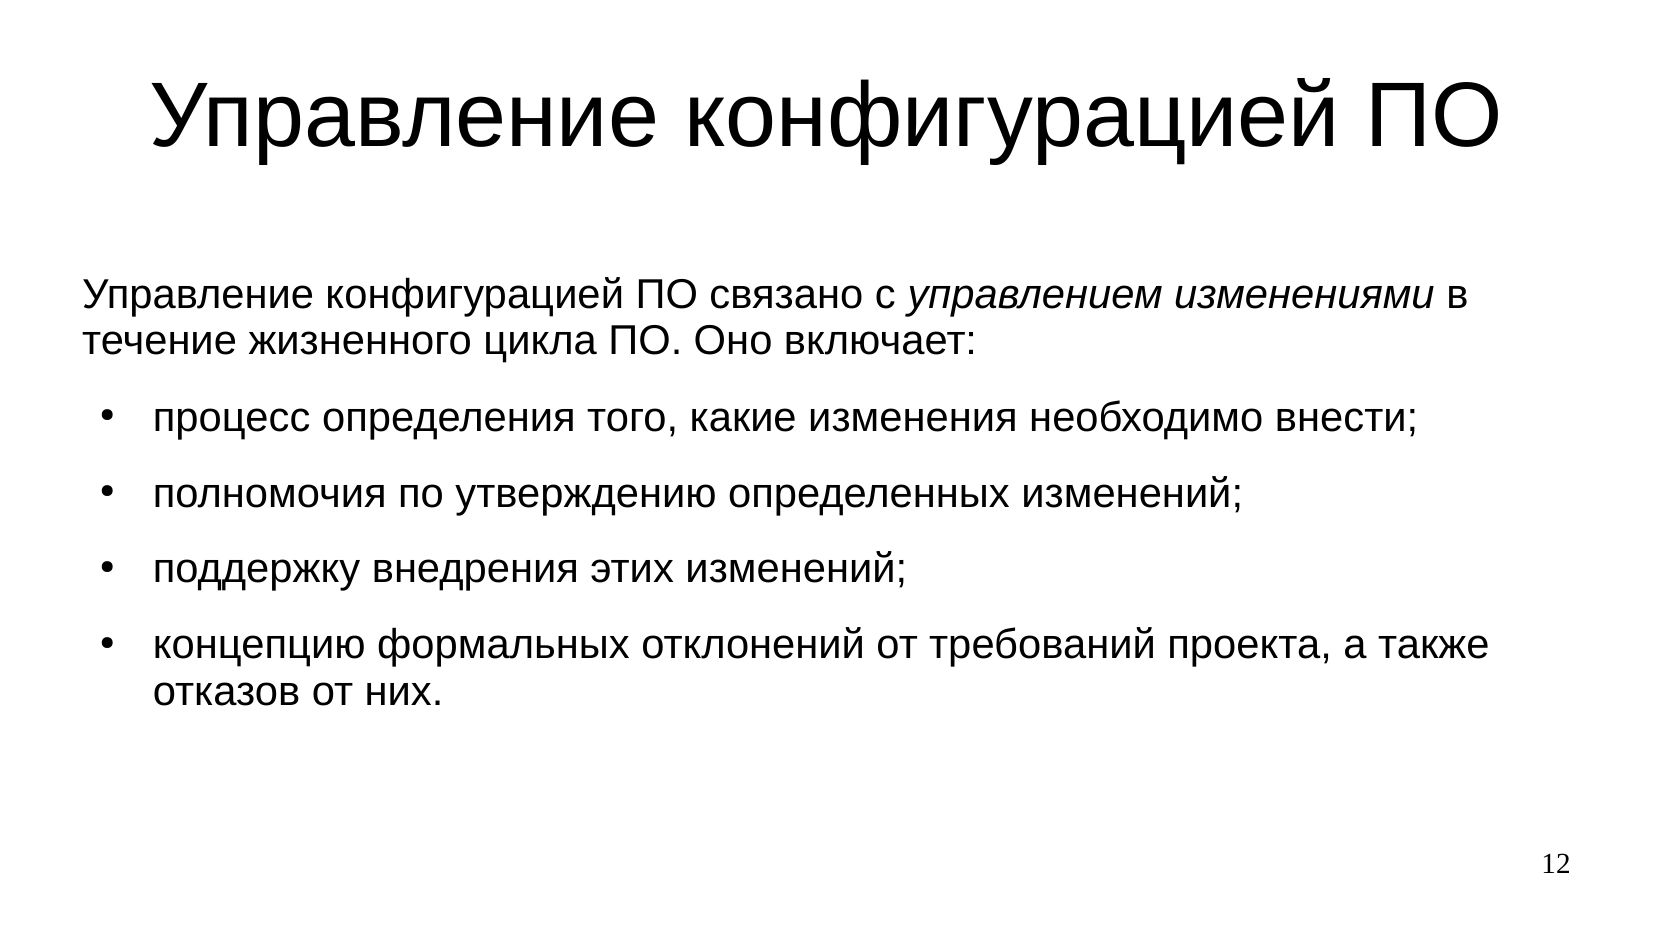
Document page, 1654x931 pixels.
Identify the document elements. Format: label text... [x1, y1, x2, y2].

title Управление конфигурацией ПО [82, 37, 1571, 193]
list Управление конфигурацией ПО связано с управлением изменениями в течение жизненного цикла ПО. Оно включает: процесс определения того, какие изменения необходимо внести; полномочия по утверждению определенных изменений; поддержку внедрения этих изменений; концепцию формальных отклонений от требований проекта, а также отказов от них. [82, 270, 1571, 811]
